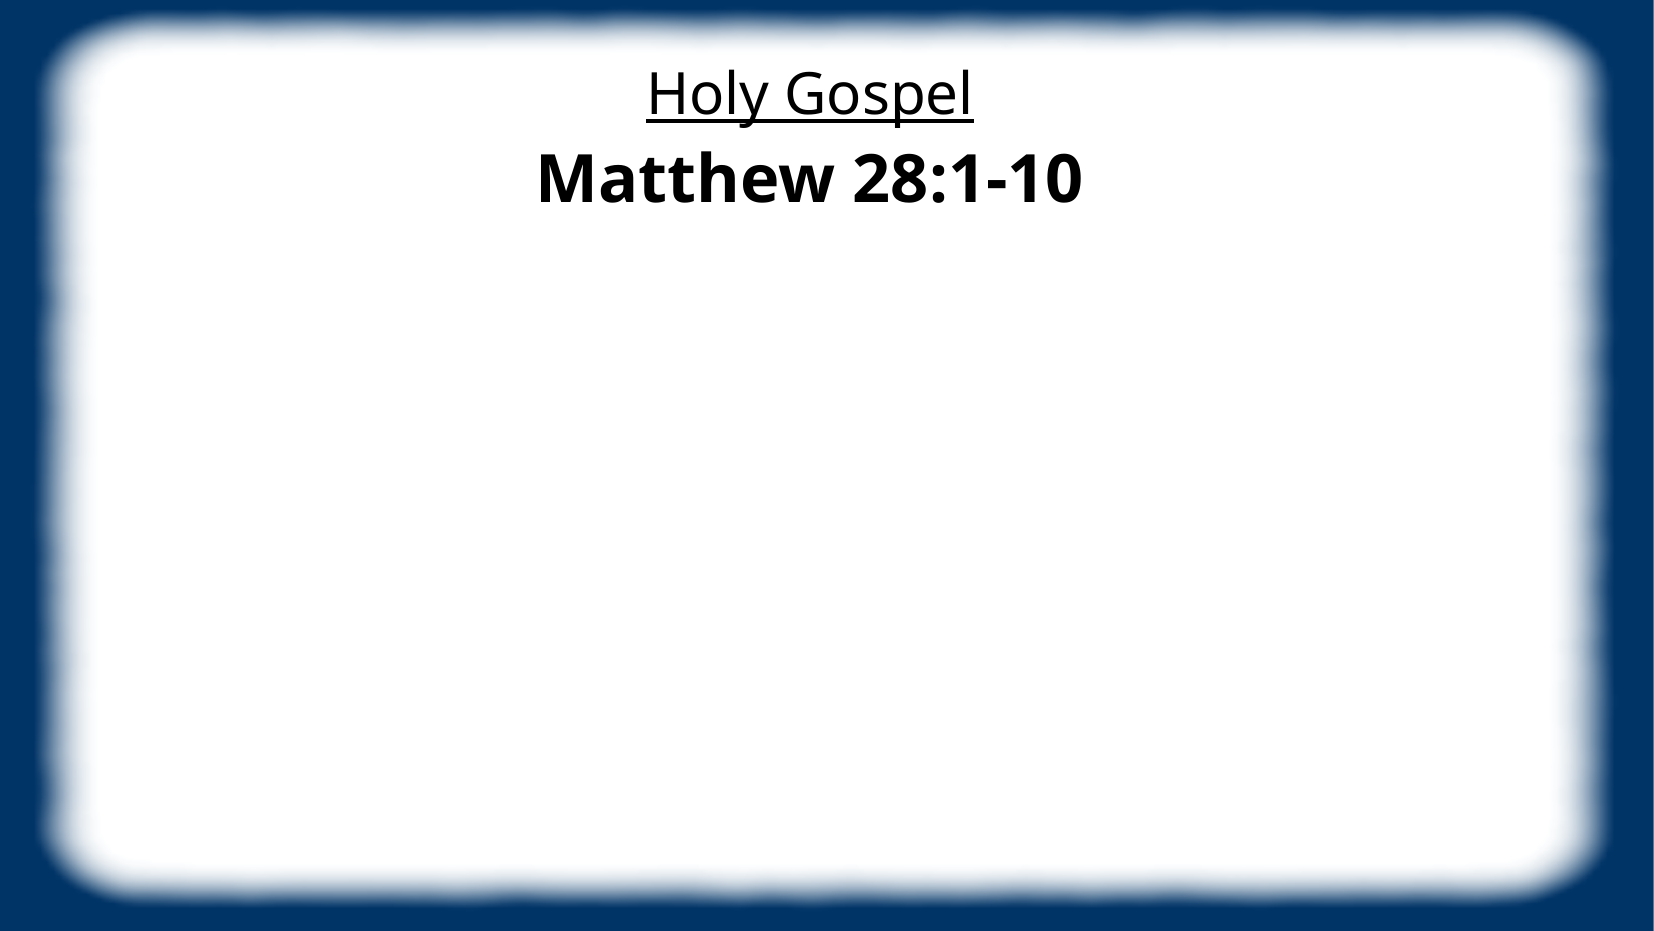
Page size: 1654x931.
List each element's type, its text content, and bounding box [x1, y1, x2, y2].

text_box Holy Gospel Matthew 28:1-10 [105, 45, 1516, 226]
picture [0, 0, 1654, 931]
